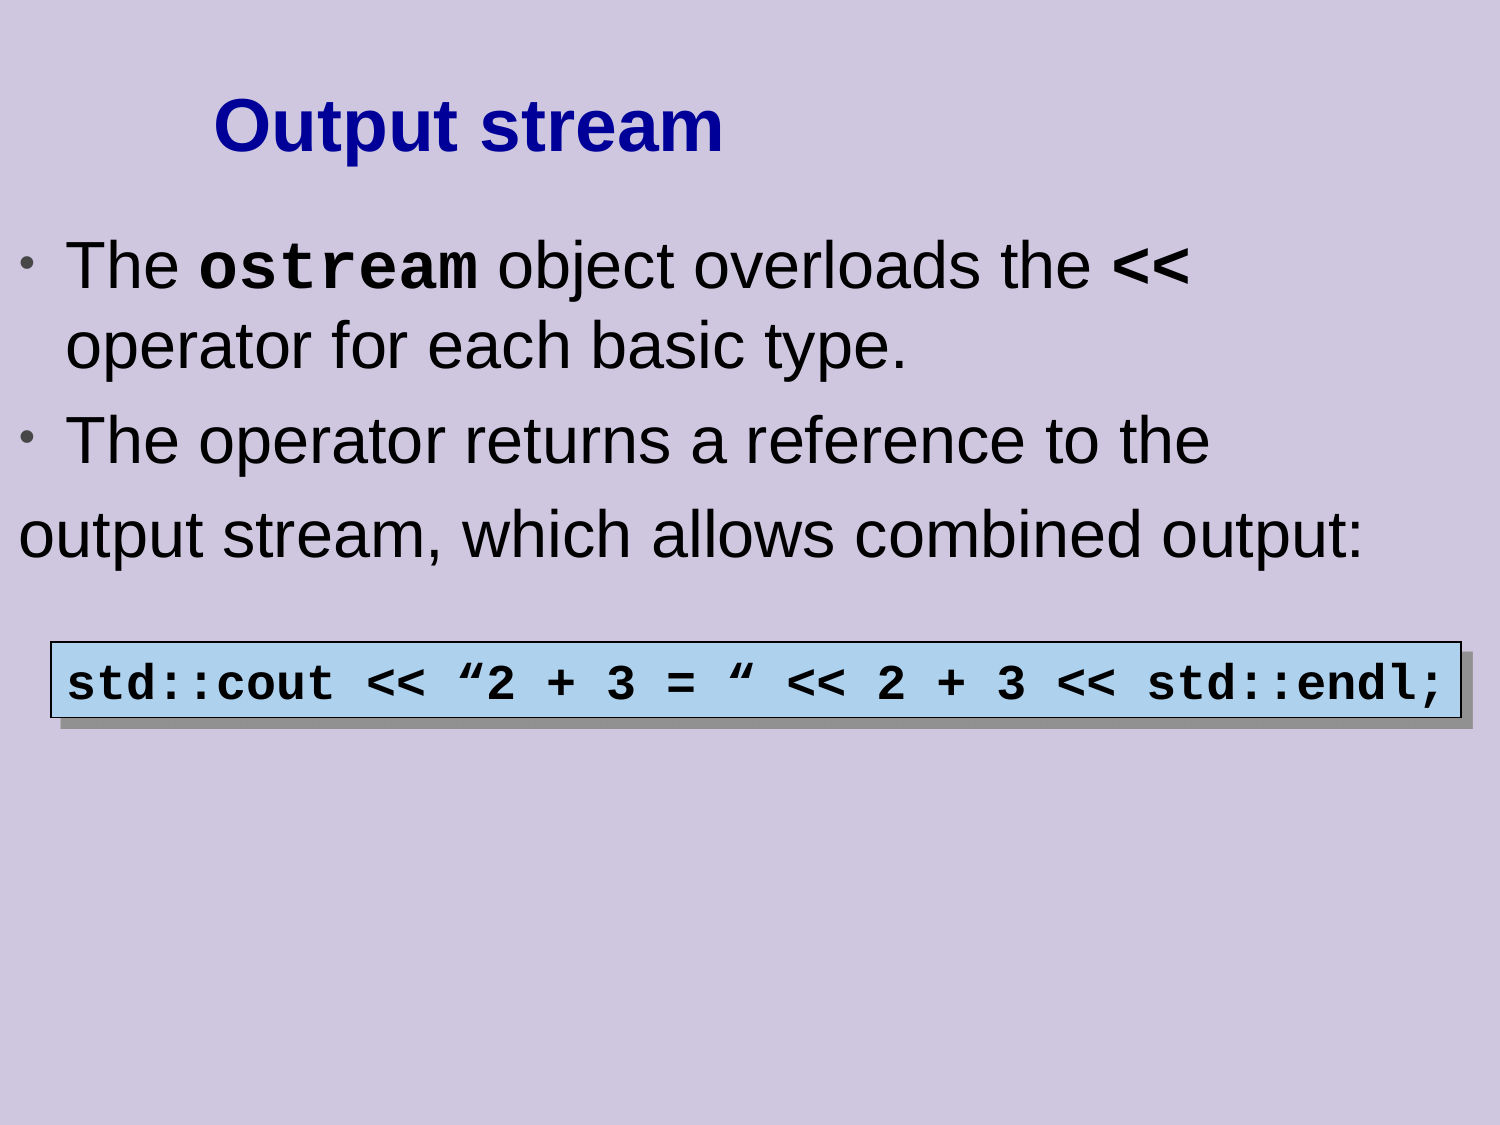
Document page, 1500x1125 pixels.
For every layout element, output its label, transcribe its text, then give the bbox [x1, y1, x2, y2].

list The ostream object overloads the << operator for each basic type. The operator returns a reference to the output stream, which allows combined output: [3, 215, 1441, 868]
text_box Output stream [198, 27, 1468, 216]
text_box std::cout << “2 + 3 = “ << 2 + 3 << std::endl; [51, 642, 1461, 718]
